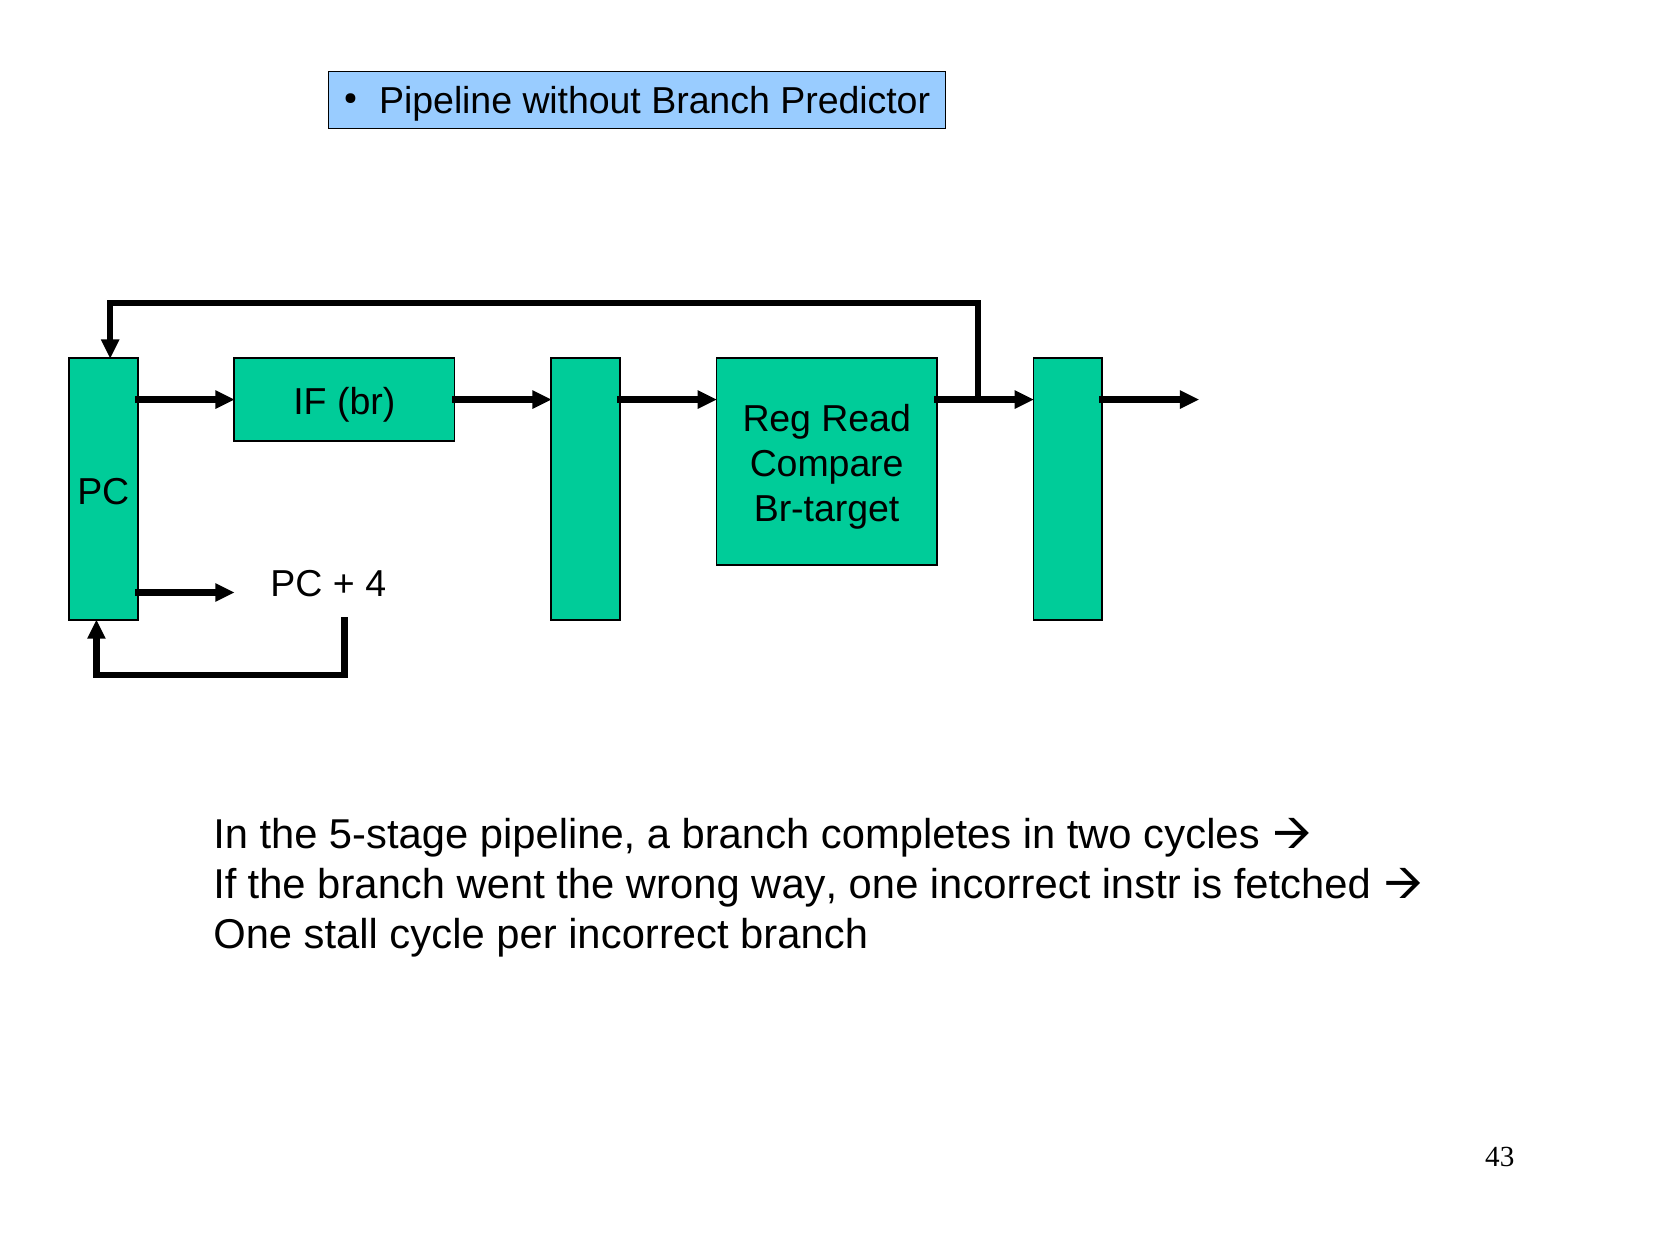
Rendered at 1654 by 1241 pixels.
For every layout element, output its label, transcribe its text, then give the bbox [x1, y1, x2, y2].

text_box IF (br) [234, 358, 455, 441]
text_box Pipeline without Branch Predictor [328, 71, 946, 129]
text_box PC [68, 358, 138, 621]
text_box Reg Read Compare Br-target [716, 358, 937, 565]
text_box <number> [1184, 1129, 1530, 1213]
text_box PC + 4 [255, 551, 402, 612]
text_box [551, 403, 621, 621]
text_box In the 5-stage pipeline, a branch completes in two cycles  If the branch went the wrong way, one incorrect instr is fetched  One stall cycle per incorrect branch [198, 799, 1440, 965]
text_box [1033, 403, 1103, 621]
